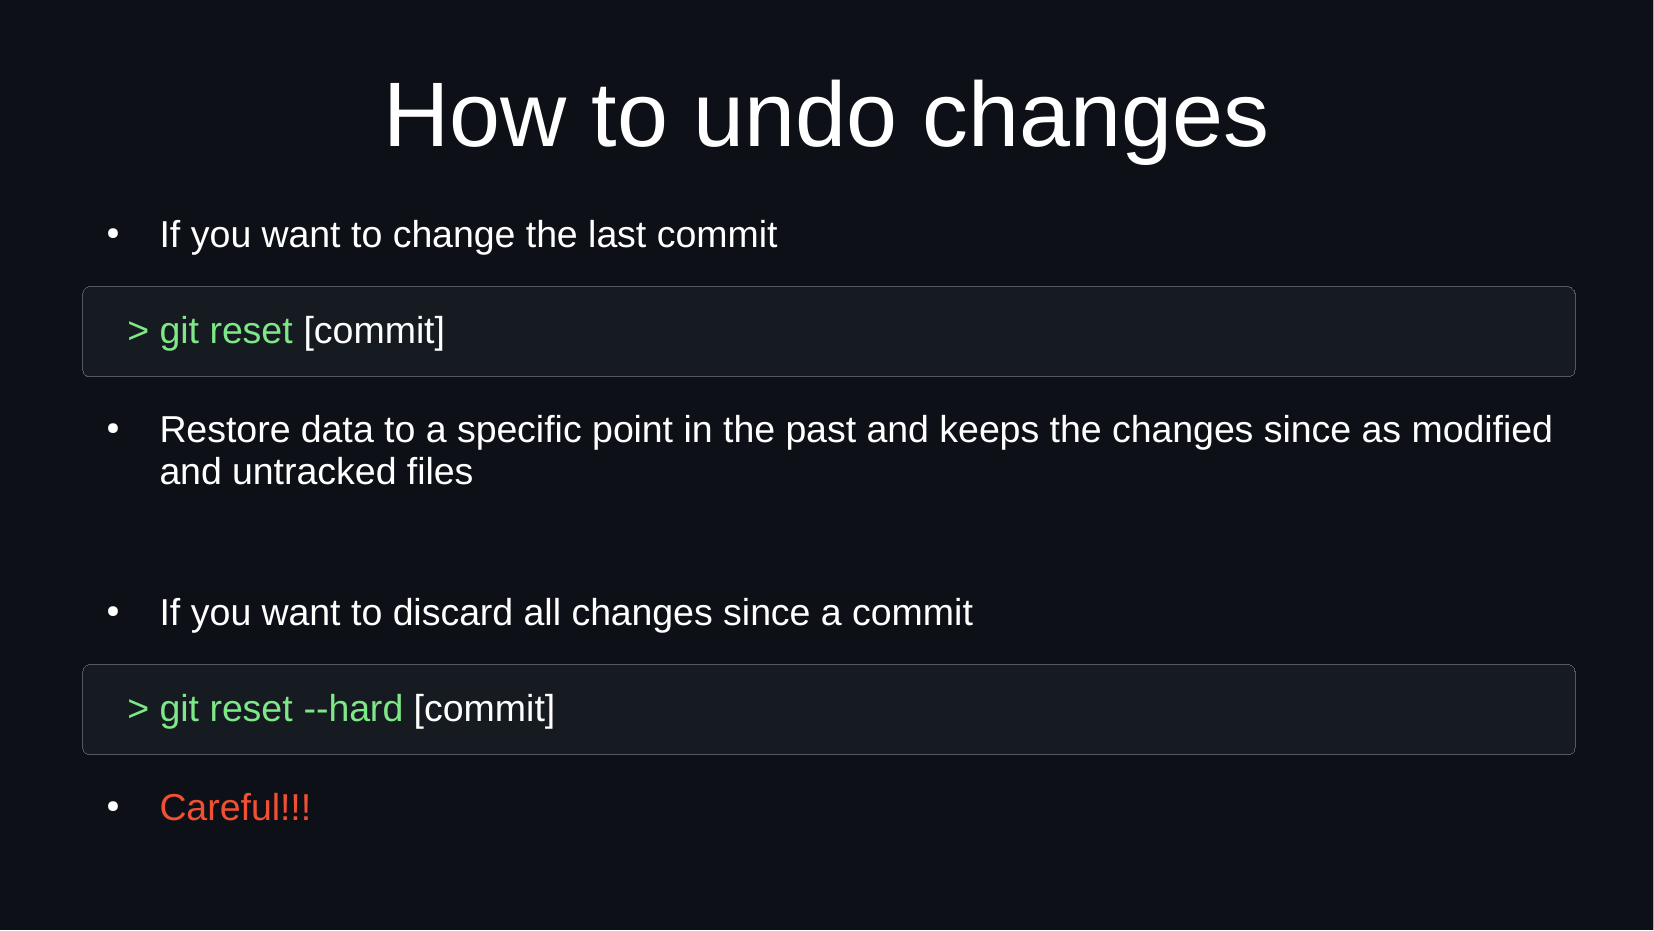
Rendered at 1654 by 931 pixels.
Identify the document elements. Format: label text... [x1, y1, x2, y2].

title How to undo changes [82, 37, 1571, 193]
text_box > git reset --hard [commit] [112, 679, 1576, 779]
list Restore data to a specific point in the past and keeps the changes since as modified and untracked files [88, 408, 1577, 578]
list If you want to change the last commit [88, 213, 1577, 383]
text_box [82, 286, 88, 377]
text_box > git reset [commit] [112, 301, 1576, 401]
text_box [82, 664, 88, 755]
list If you want to discard all changes since a commit [88, 591, 1577, 761]
list Careful!!! [88, 786, 1577, 931]
